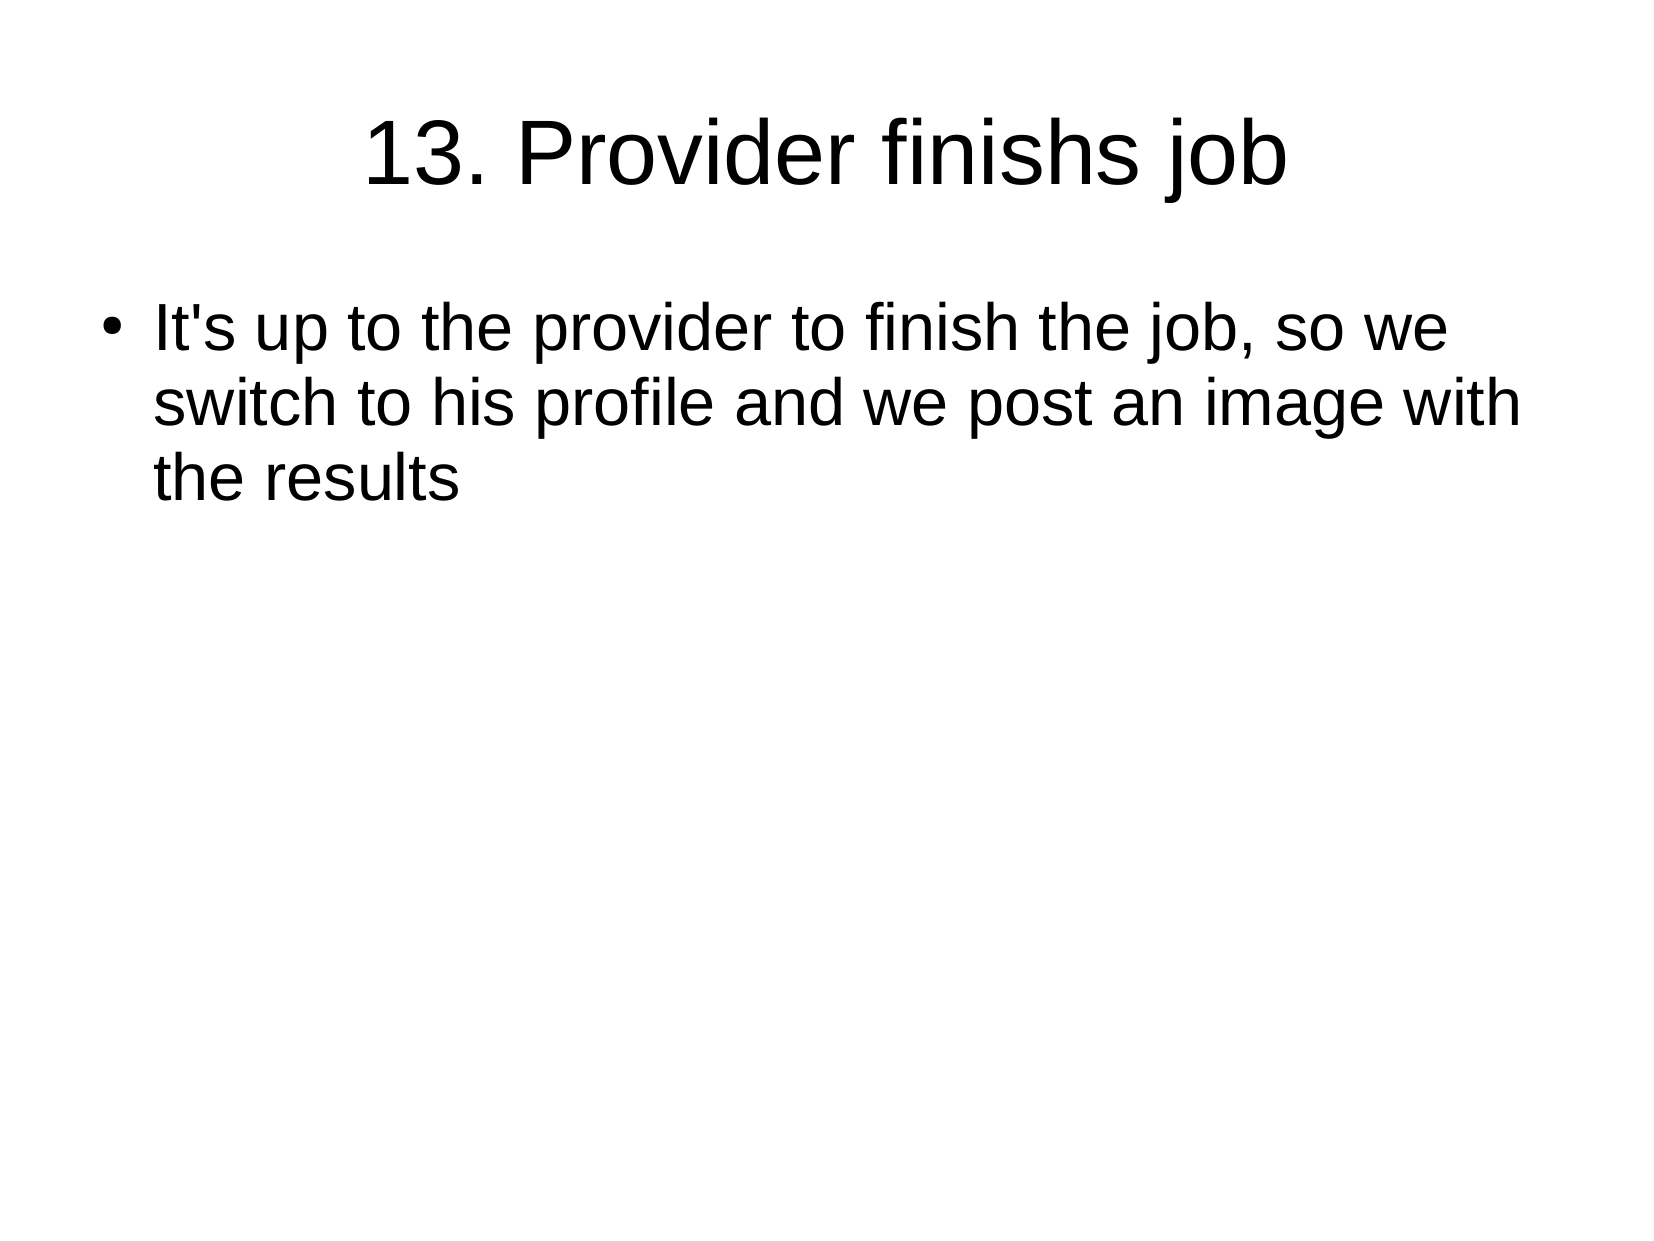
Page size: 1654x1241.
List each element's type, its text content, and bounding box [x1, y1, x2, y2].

list It's up to the provider to finish the job, so we switch to his profile and we post an image with the results [82, 290, 1571, 1010]
title 13. Provider finishs job [82, 49, 1571, 257]
